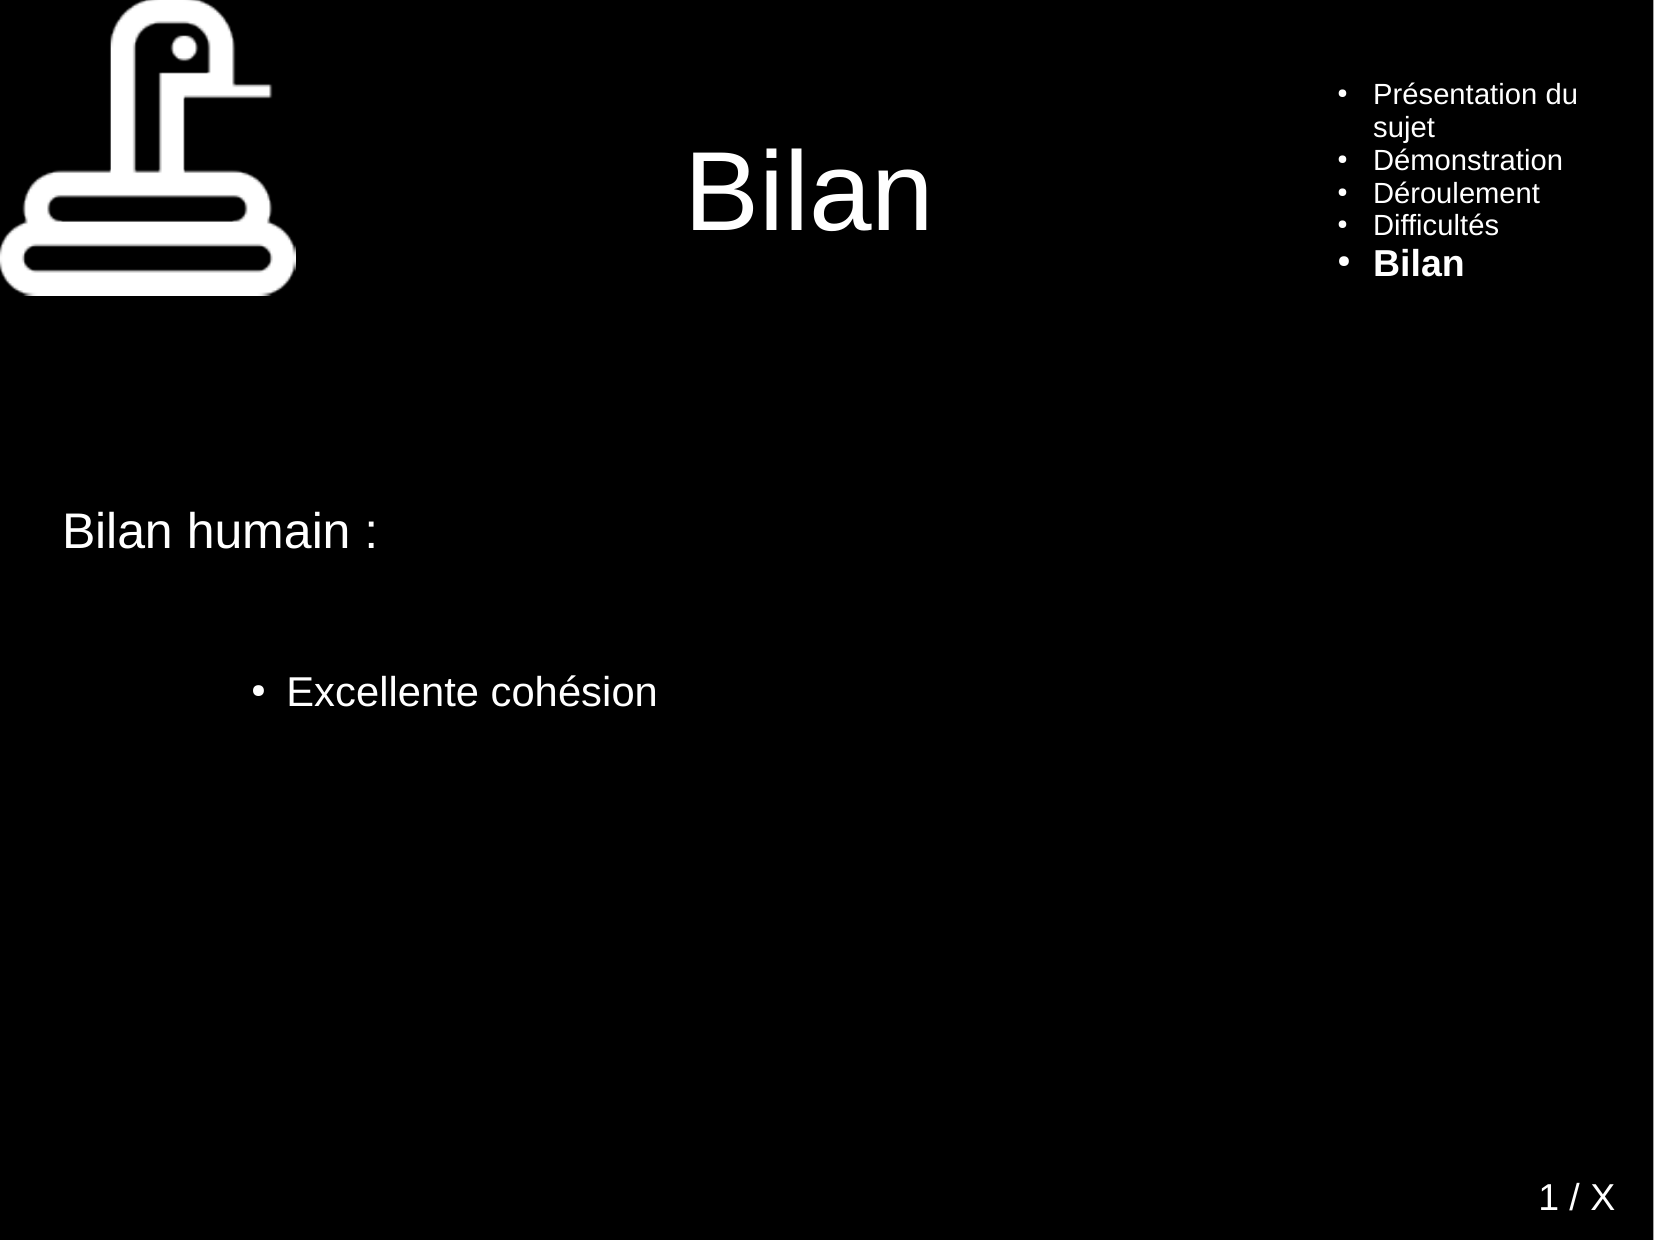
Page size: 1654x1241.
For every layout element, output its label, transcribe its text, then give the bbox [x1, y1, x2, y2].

text_box 1 / X [1523, 1169, 1654, 1241]
title Bilan [295, 88, 1323, 296]
text_box Excellente cohésion [236, 661, 1134, 797]
text_box Bilan humain : [47, 496, 626, 623]
picture [0, 0, 296, 296]
text_box Présentation du sujet Démonstration Déroulement Difficultés Bilan [1322, 70, 1654, 334]
